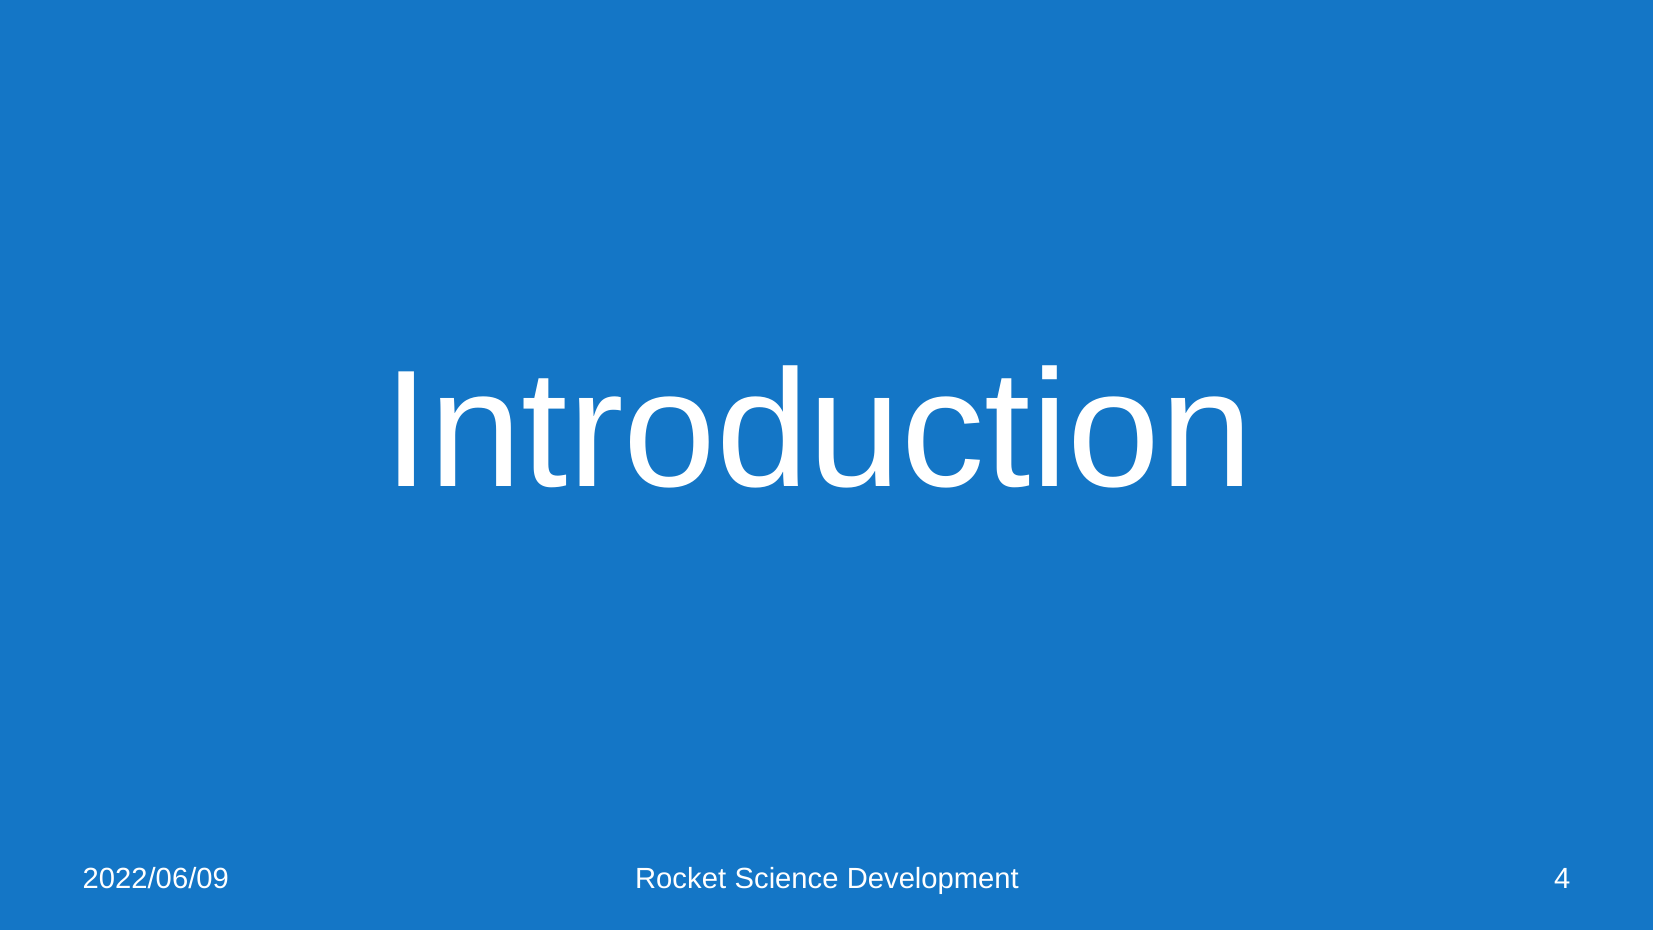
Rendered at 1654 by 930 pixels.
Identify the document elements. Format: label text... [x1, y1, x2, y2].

title Introduction [74, 257, 1563, 601]
